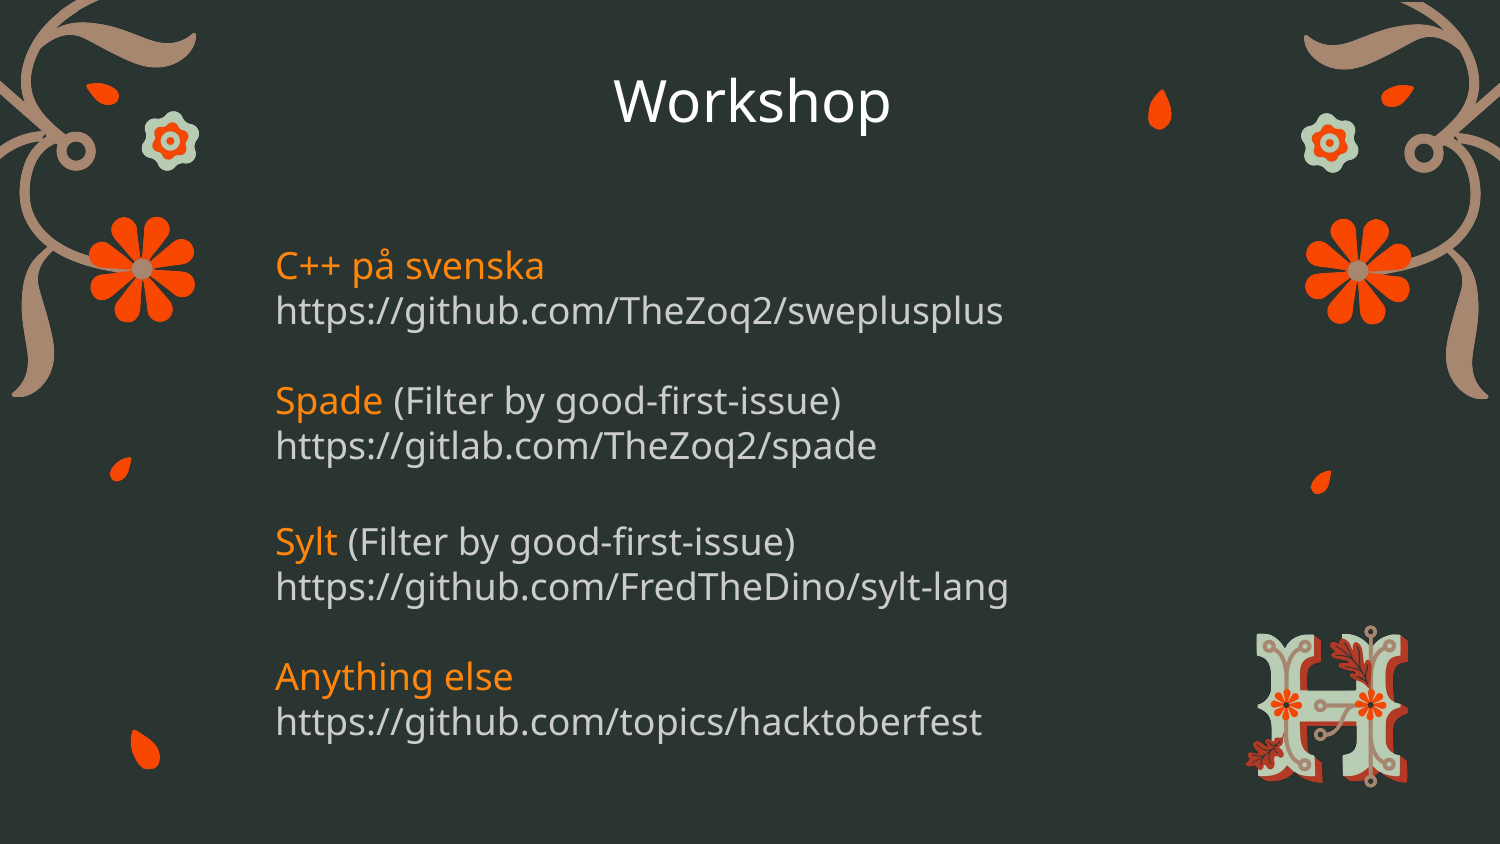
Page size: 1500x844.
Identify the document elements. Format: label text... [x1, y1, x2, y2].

text_box C++ på svenska https://github.com/TheZoq2/sweplusplus Spade (Filter by good-first-issue) https://gitlab.com/TheZoq2/spade Sylt (Filter by good-first-issue) https://github.com/FredTheDino/sylt-lang Anything else https://github.com/topics/hacktoberfest [263, 236, 1241, 749]
picture [109, 456, 132, 482]
picture [122, 729, 167, 772]
picture [1245, 624, 1408, 788]
picture [1311, 471, 1333, 495]
text_box Workshop [265, 59, 1241, 141]
